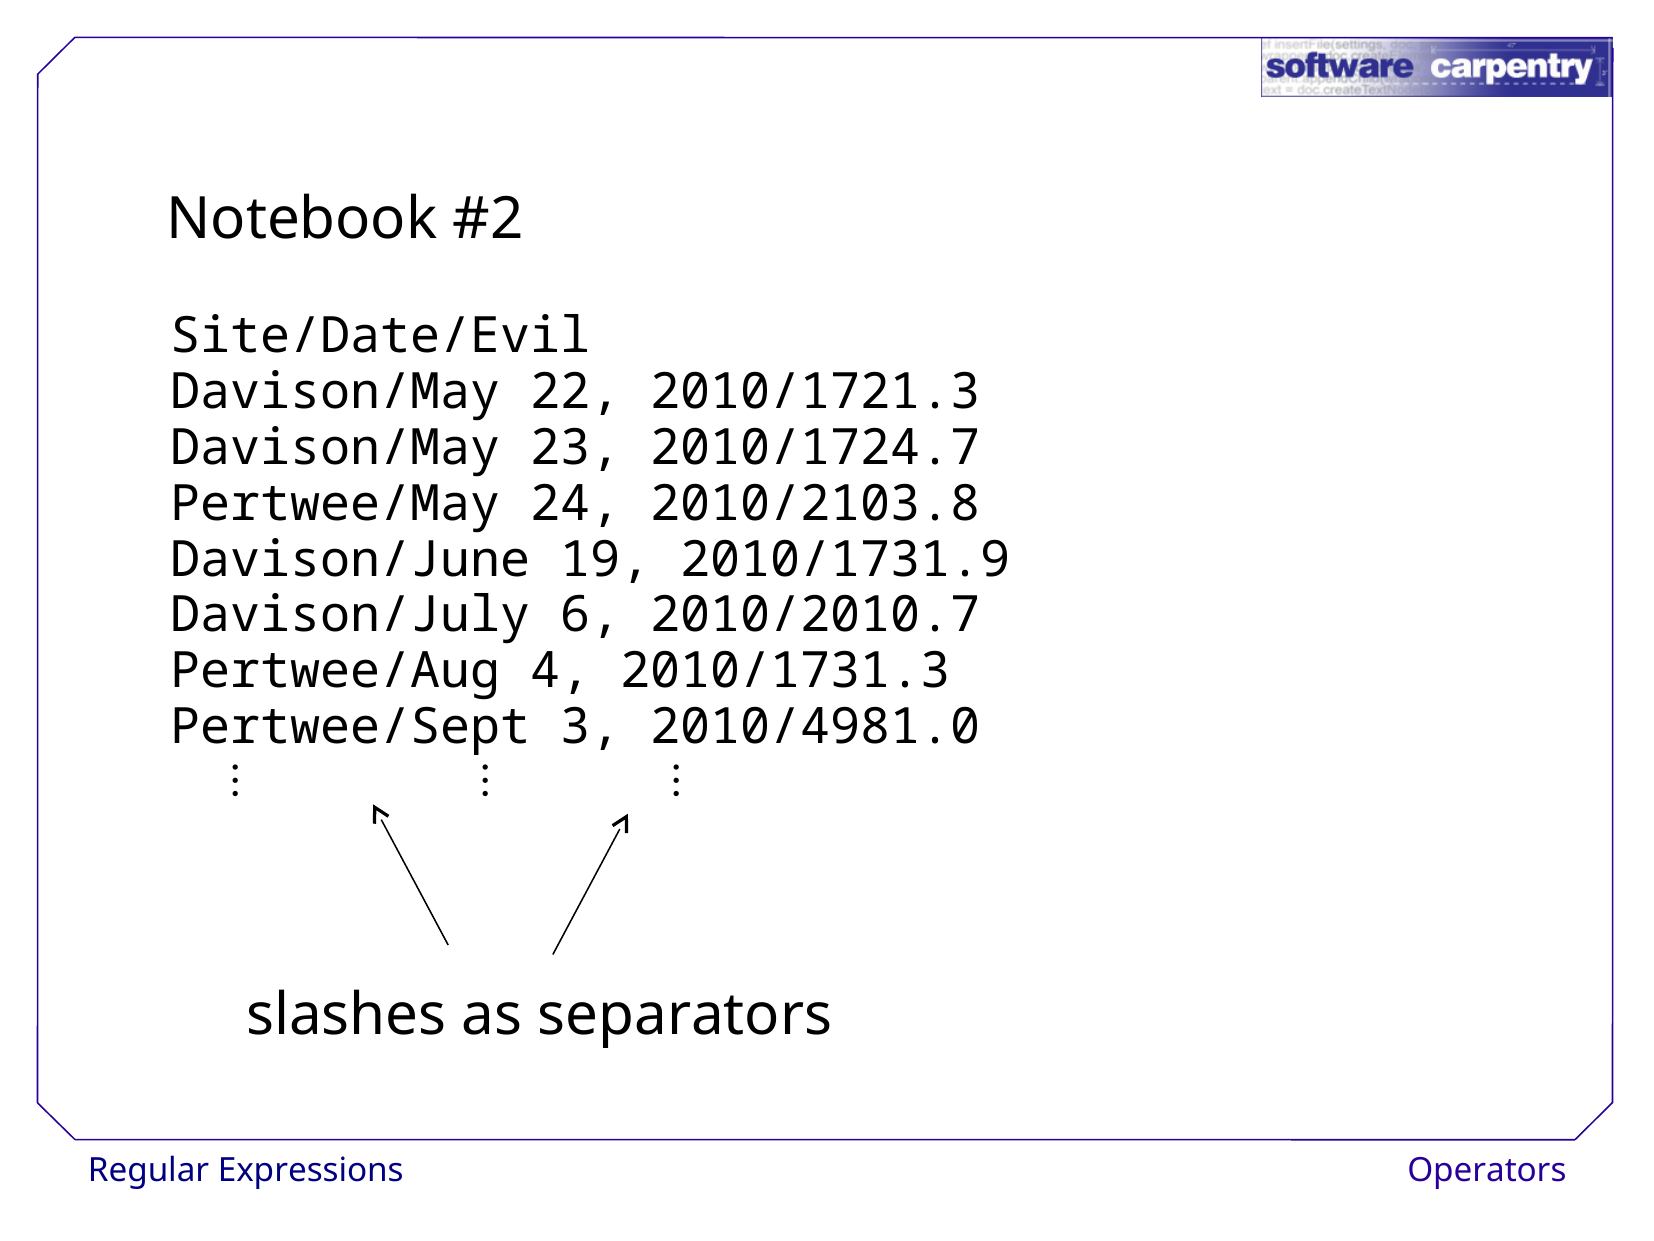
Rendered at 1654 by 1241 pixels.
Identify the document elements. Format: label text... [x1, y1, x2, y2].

text_box Site/Date/Evil Davison/May 22, 2010/1721.3 Davison/May 23, 2010/1724.7 Pertwee/May 24, 2010/2103.8 Davison/June 19, 2010/1731.9 Davison/July 6, 2010/2010.7 Pertwee/Aug 4, 2010/1731.3 Pertwee/Sept 3, 2010/4981.0 ⋮ ⋮ ⋮ [155, 300, 1535, 818]
text_box Notebook #2 [151, 138, 1530, 259]
text_box slashes as separators [231, 974, 890, 1055]
picture [1261, 39, 1613, 97]
